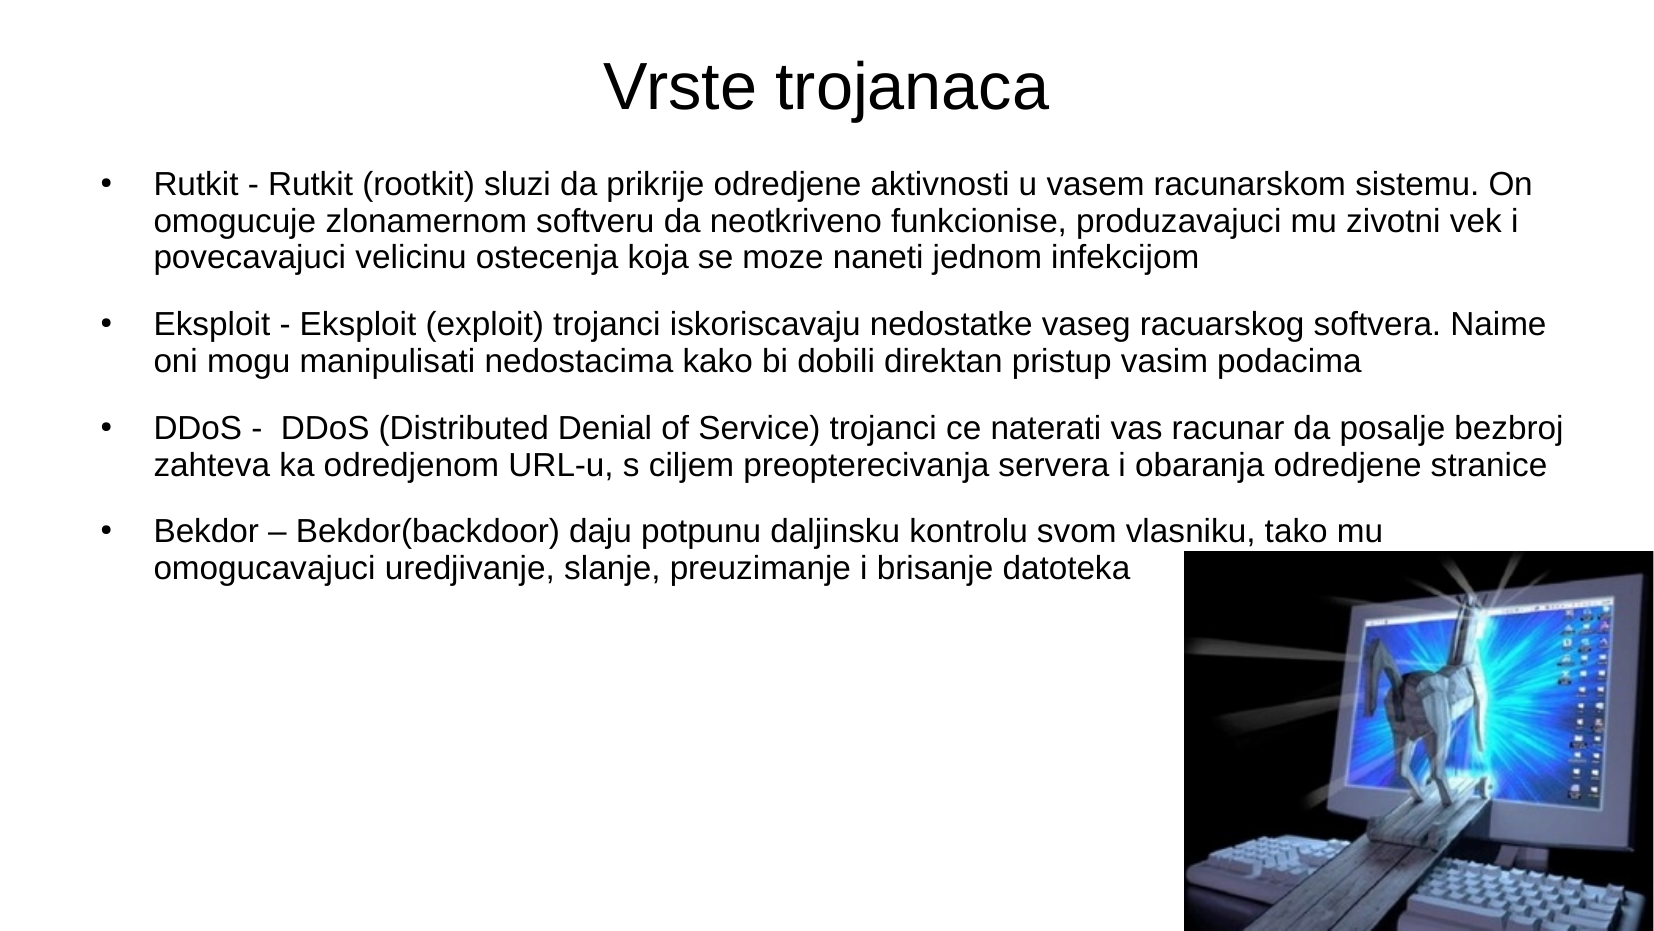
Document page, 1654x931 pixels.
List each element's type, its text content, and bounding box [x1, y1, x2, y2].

title Vrste trojanaca [82, 37, 1571, 136]
list Rutkit - Rutkit (rootkit) sluzi da prikrije odredjene aktivnosti u vasem racunarskom sistemu. On omogucuje zlonamernom softveru da neotkriveno funkcionise, produzavajuci mu zivotni vek i povecavajuci velicinu ostecenja koja se moze naneti jednom infekcijom Eksploit - Eksploit (exploit) trojanci iskoriscavaju nedostatke vaseg racuarskog softvera. Naime oni mogu manipulisati nedostacima kako bi dobili direktan pristup vasim podacima DDoS - DDoS (Distributed Denial of Service) trojanci ce naterati vas racunar da posalje bezbroj zahteva ka odredjenom URL-u, s ciljem preopterecivanja servera i obaranja odredjene stranice Bekdor – Bekdor(backdoor) daju potpunu daljinsku kontrolu svom vlasniku, tako mu omogucavajuci uredjivanje, slanje, preuzimanje i brisanje datoteka [82, 165, 1571, 758]
picture [1184, 551, 1654, 931]
